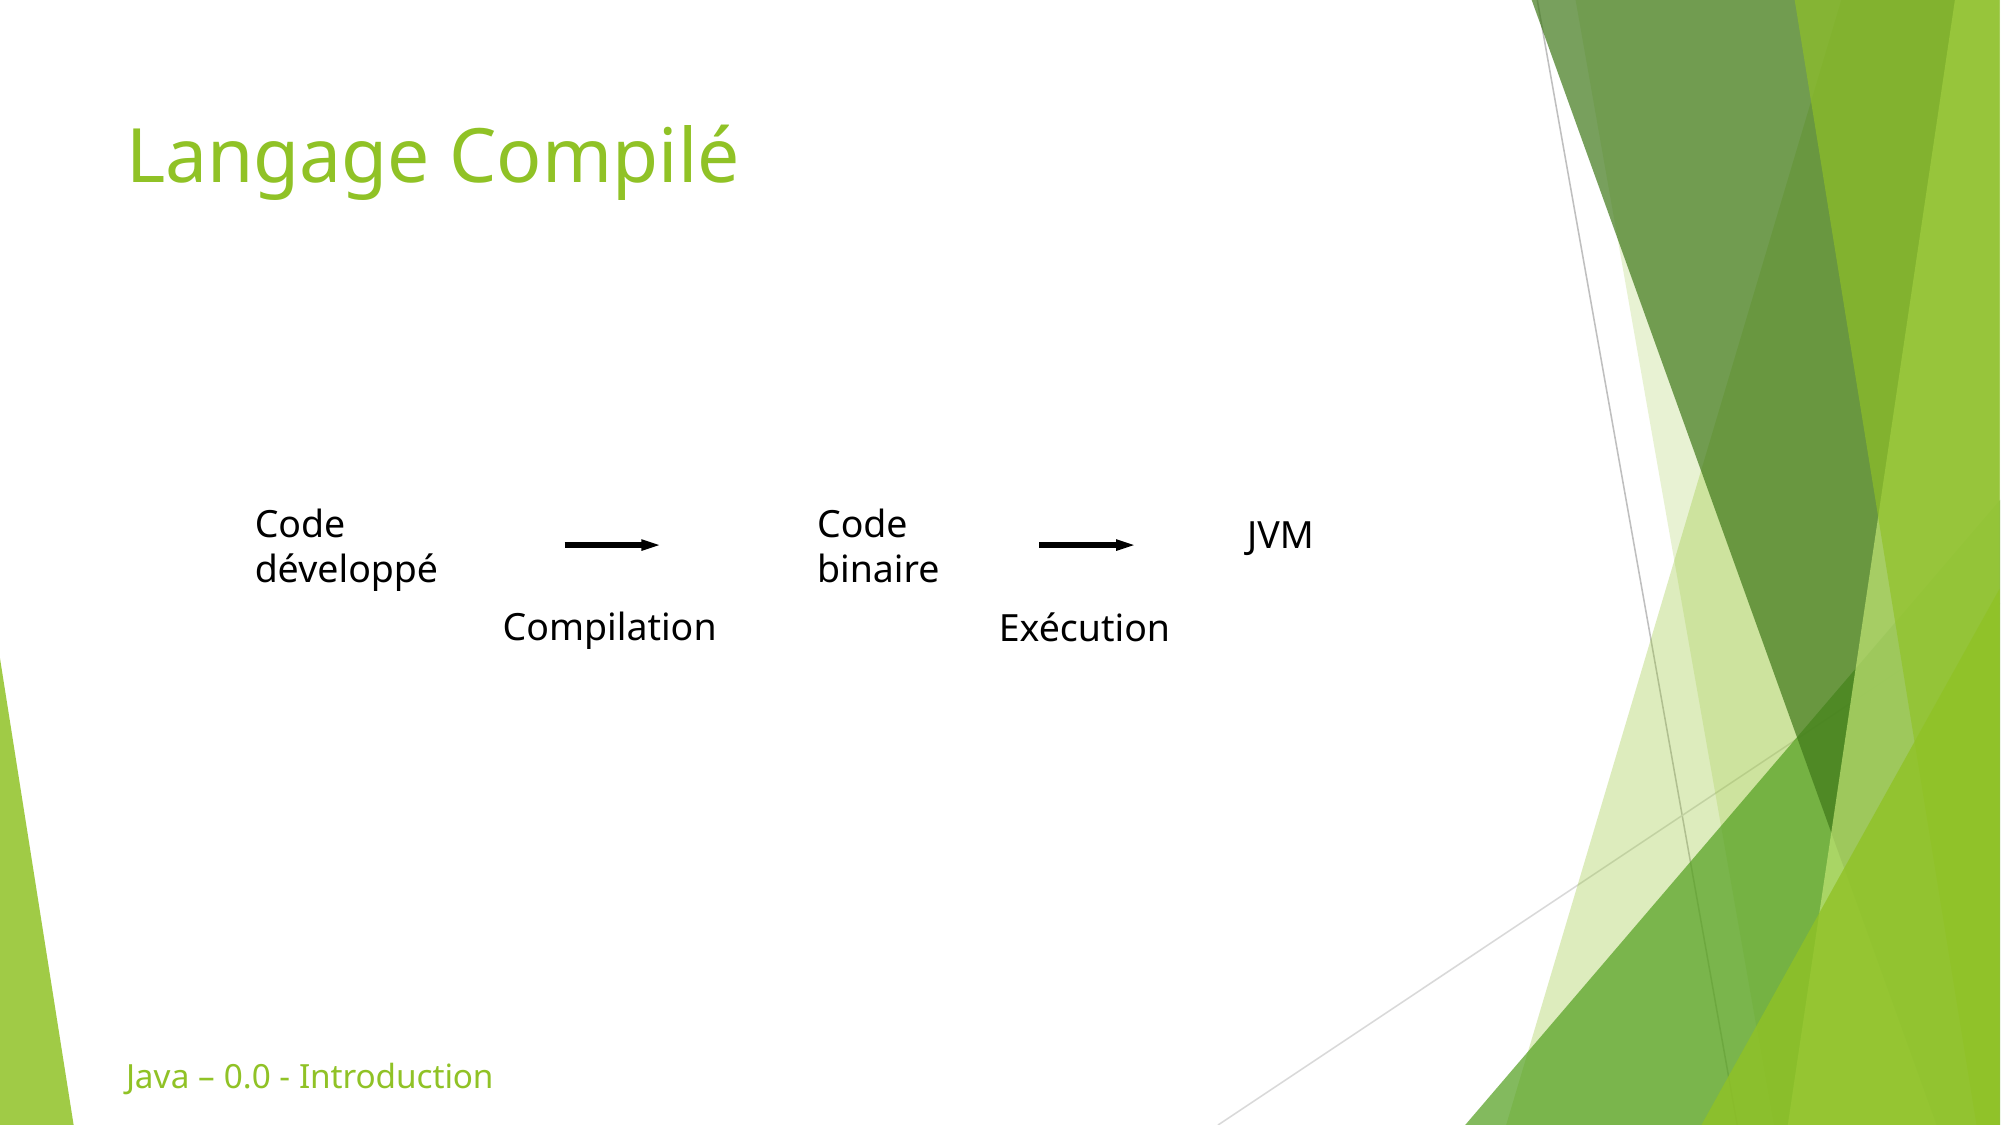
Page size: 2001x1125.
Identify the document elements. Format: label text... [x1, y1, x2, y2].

text_box Code développé [239, 492, 488, 599]
text_box JVM [1232, 503, 1438, 564]
title Langage Compilé [111, 99, 1522, 317]
text_box Java – 0.0 - Introduction [111, 1047, 1094, 1109]
text_box Exécution [983, 596, 1233, 657]
text_box Compilation [487, 595, 736, 657]
text_box Code binaire [802, 492, 1008, 599]
